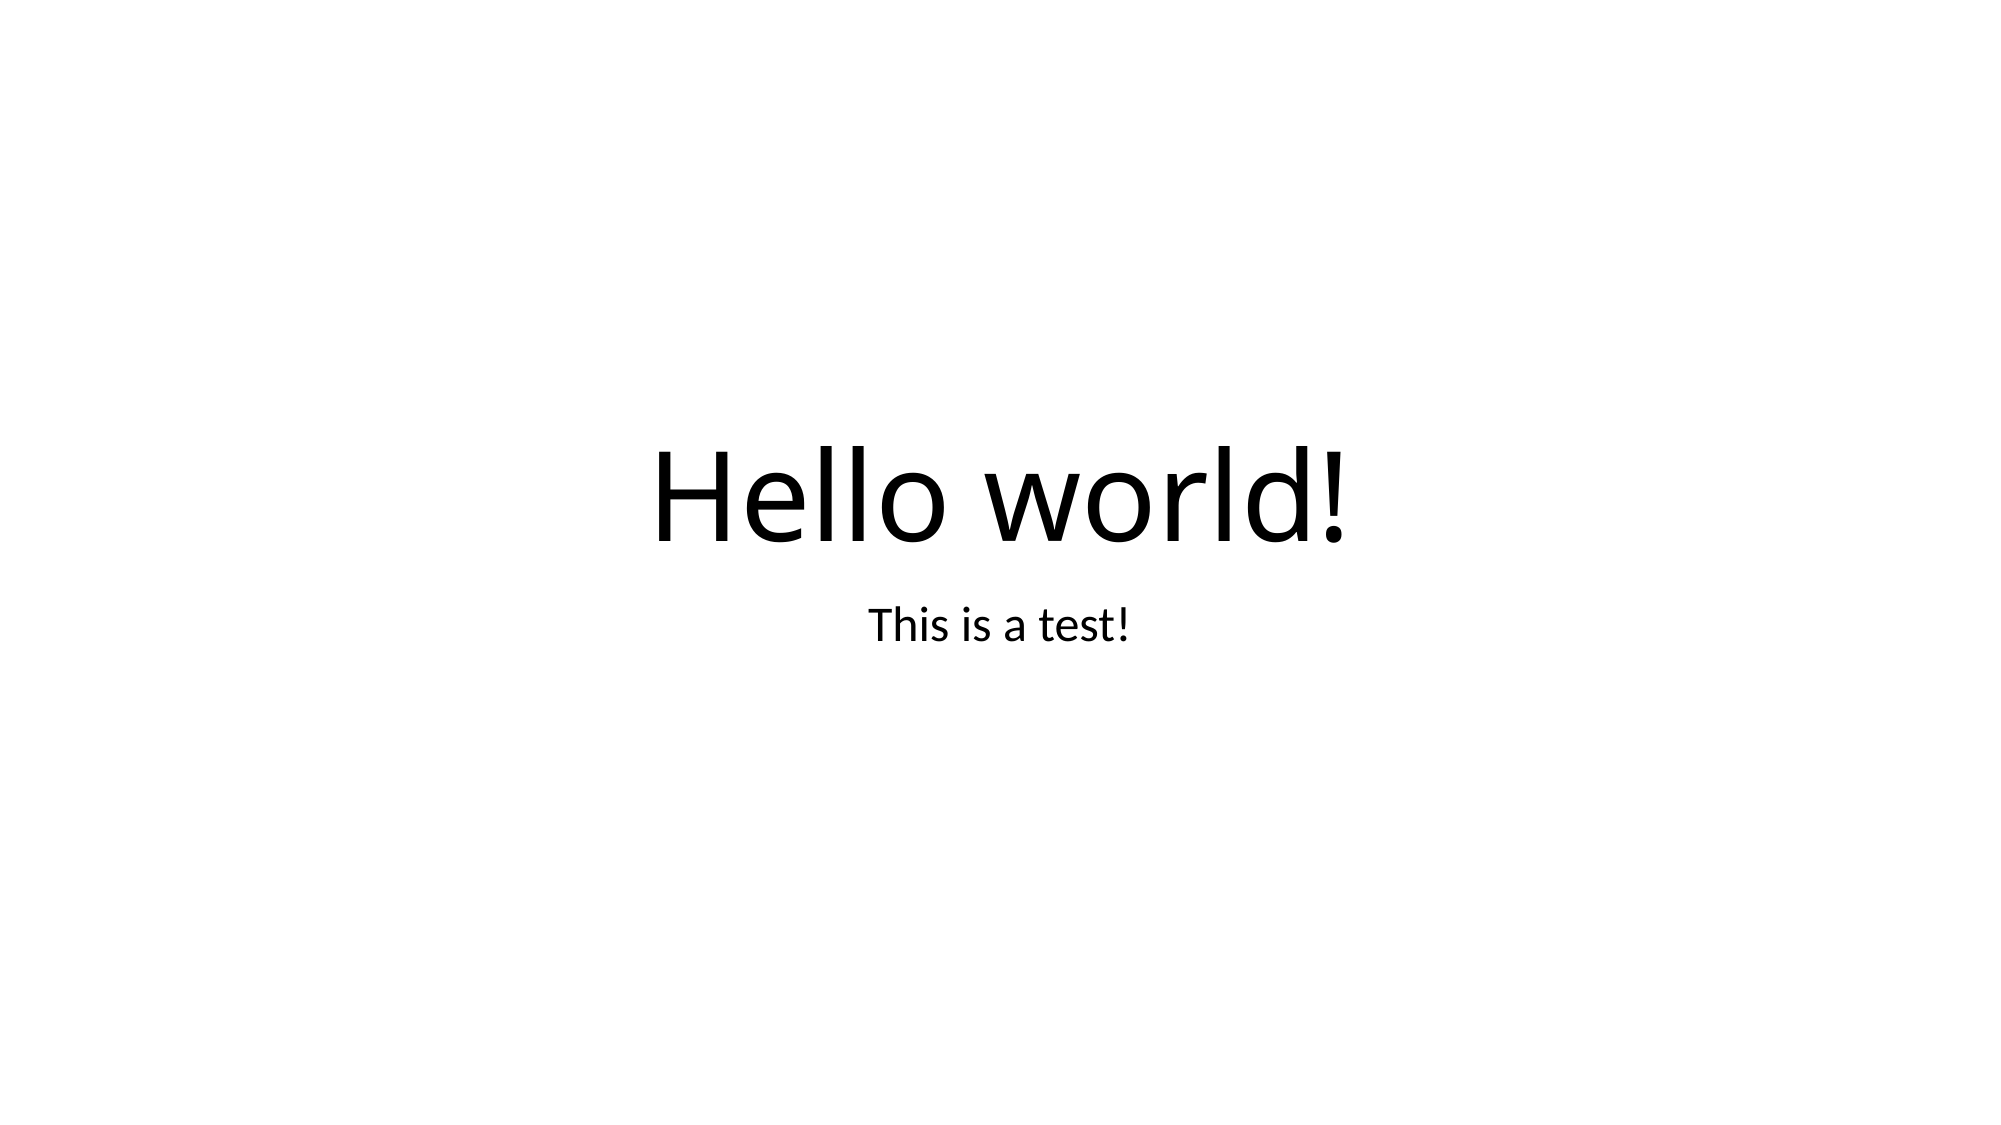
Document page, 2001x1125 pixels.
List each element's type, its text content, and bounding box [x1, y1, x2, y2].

subtitle This is a test! [249, 590, 1750, 863]
title Hello world! [249, 184, 1750, 576]
